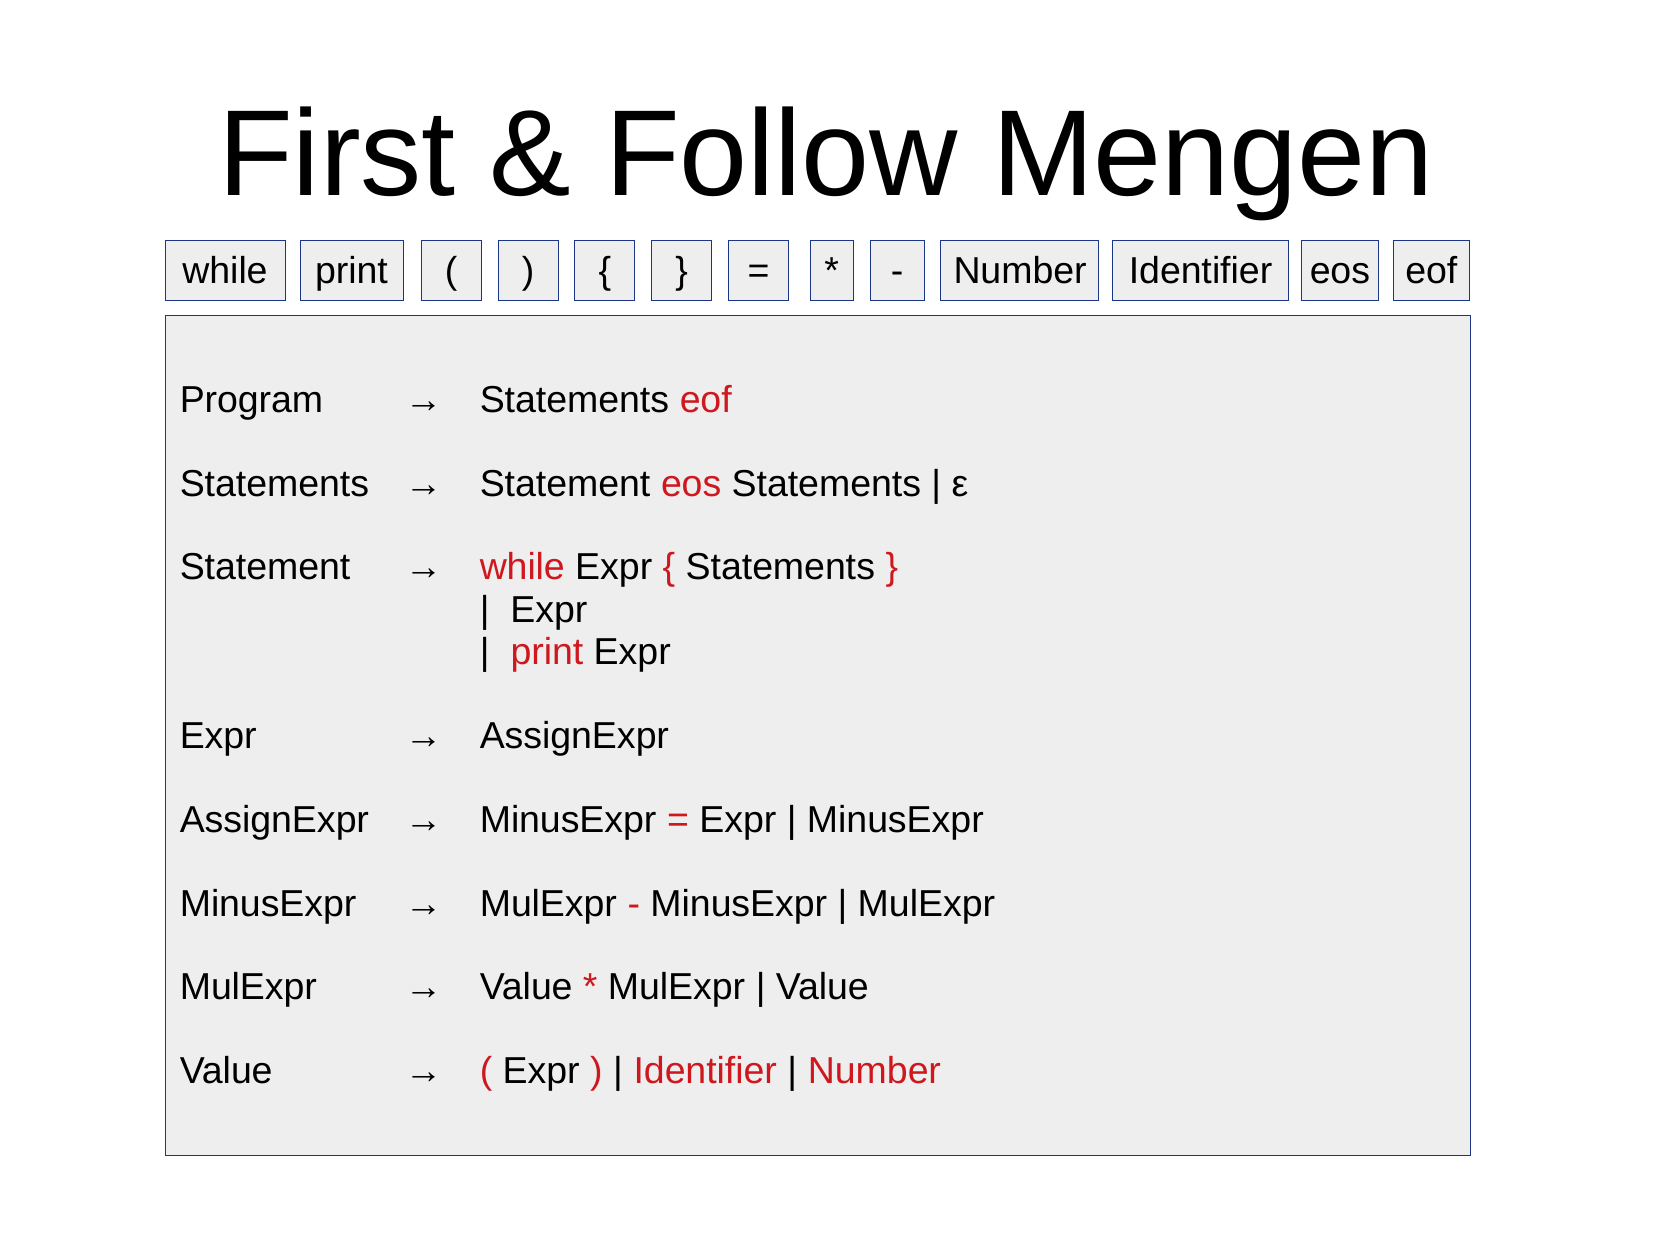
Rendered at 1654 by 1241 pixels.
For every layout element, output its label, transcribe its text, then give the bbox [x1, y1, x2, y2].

text_box eof [1393, 240, 1470, 301]
text_box print [300, 240, 404, 301]
text_box while [165, 240, 286, 301]
text_box { [574, 240, 635, 301]
title First & Follow Mengen [82, 49, 1571, 257]
text_box - [870, 240, 925, 301]
text_box eos [1301, 240, 1379, 301]
text_box Number [940, 240, 1099, 301]
text_box Identifier [1112, 240, 1289, 301]
text_box * [810, 240, 854, 301]
text_box Program → Statements eof Statements → Statement eos Statements | ε Statement → while Expr { Statements } | Expr | print Expr Expr → AssignExpr AssignExpr → MinusExpr = Expr | MinusExpr MinusExpr → MulExpr - MinusExpr | MulExpr MulExpr → Value * MulExpr | Value Value → ( Expr ) | Identifier | Number [165, 315, 1471, 1156]
text_box } [651, 240, 712, 301]
text_box ) [498, 240, 559, 301]
text_box ( [421, 240, 482, 301]
text_box = [728, 240, 789, 301]
